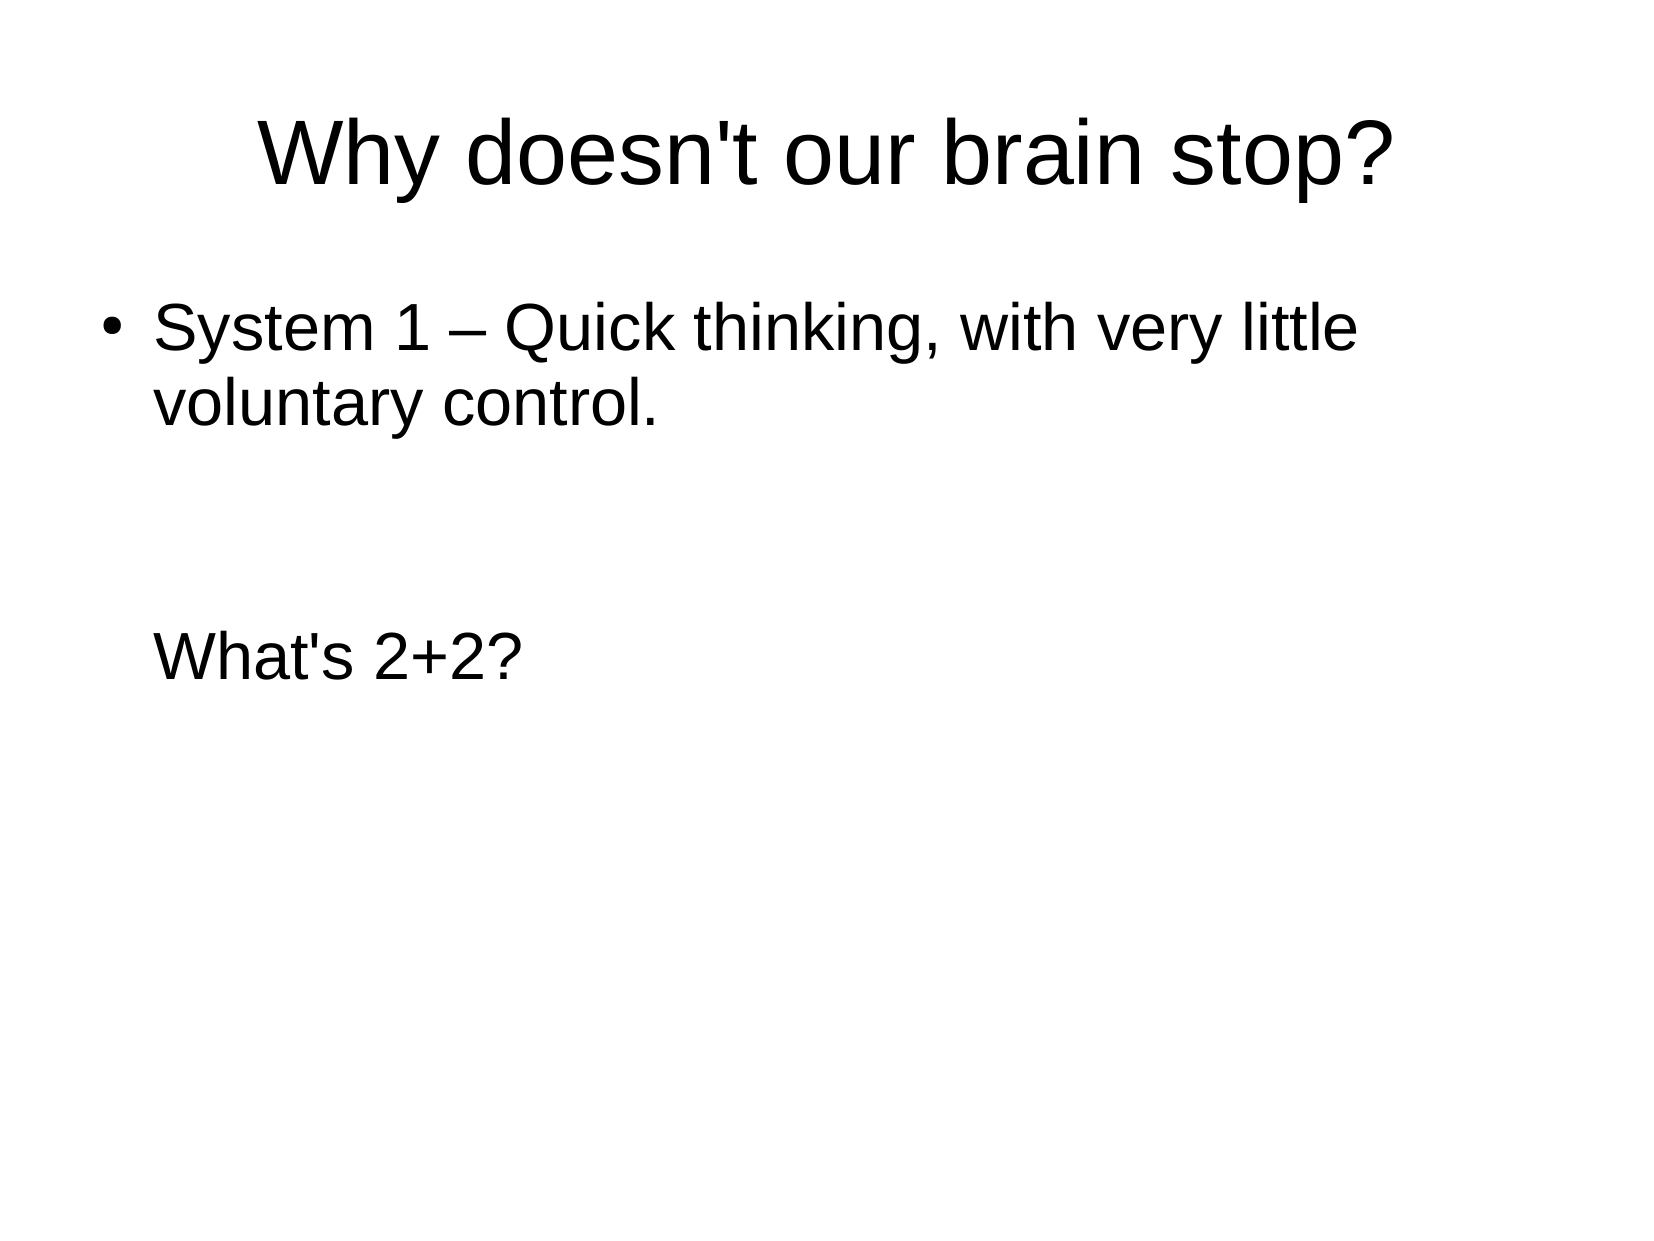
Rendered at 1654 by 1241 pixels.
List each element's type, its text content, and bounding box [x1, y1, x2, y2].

list System 1 – Quick thinking, with very little voluntary control. What's 2+2? [82, 290, 1571, 1010]
title Why doesn't our brain stop? [82, 49, 1571, 257]
